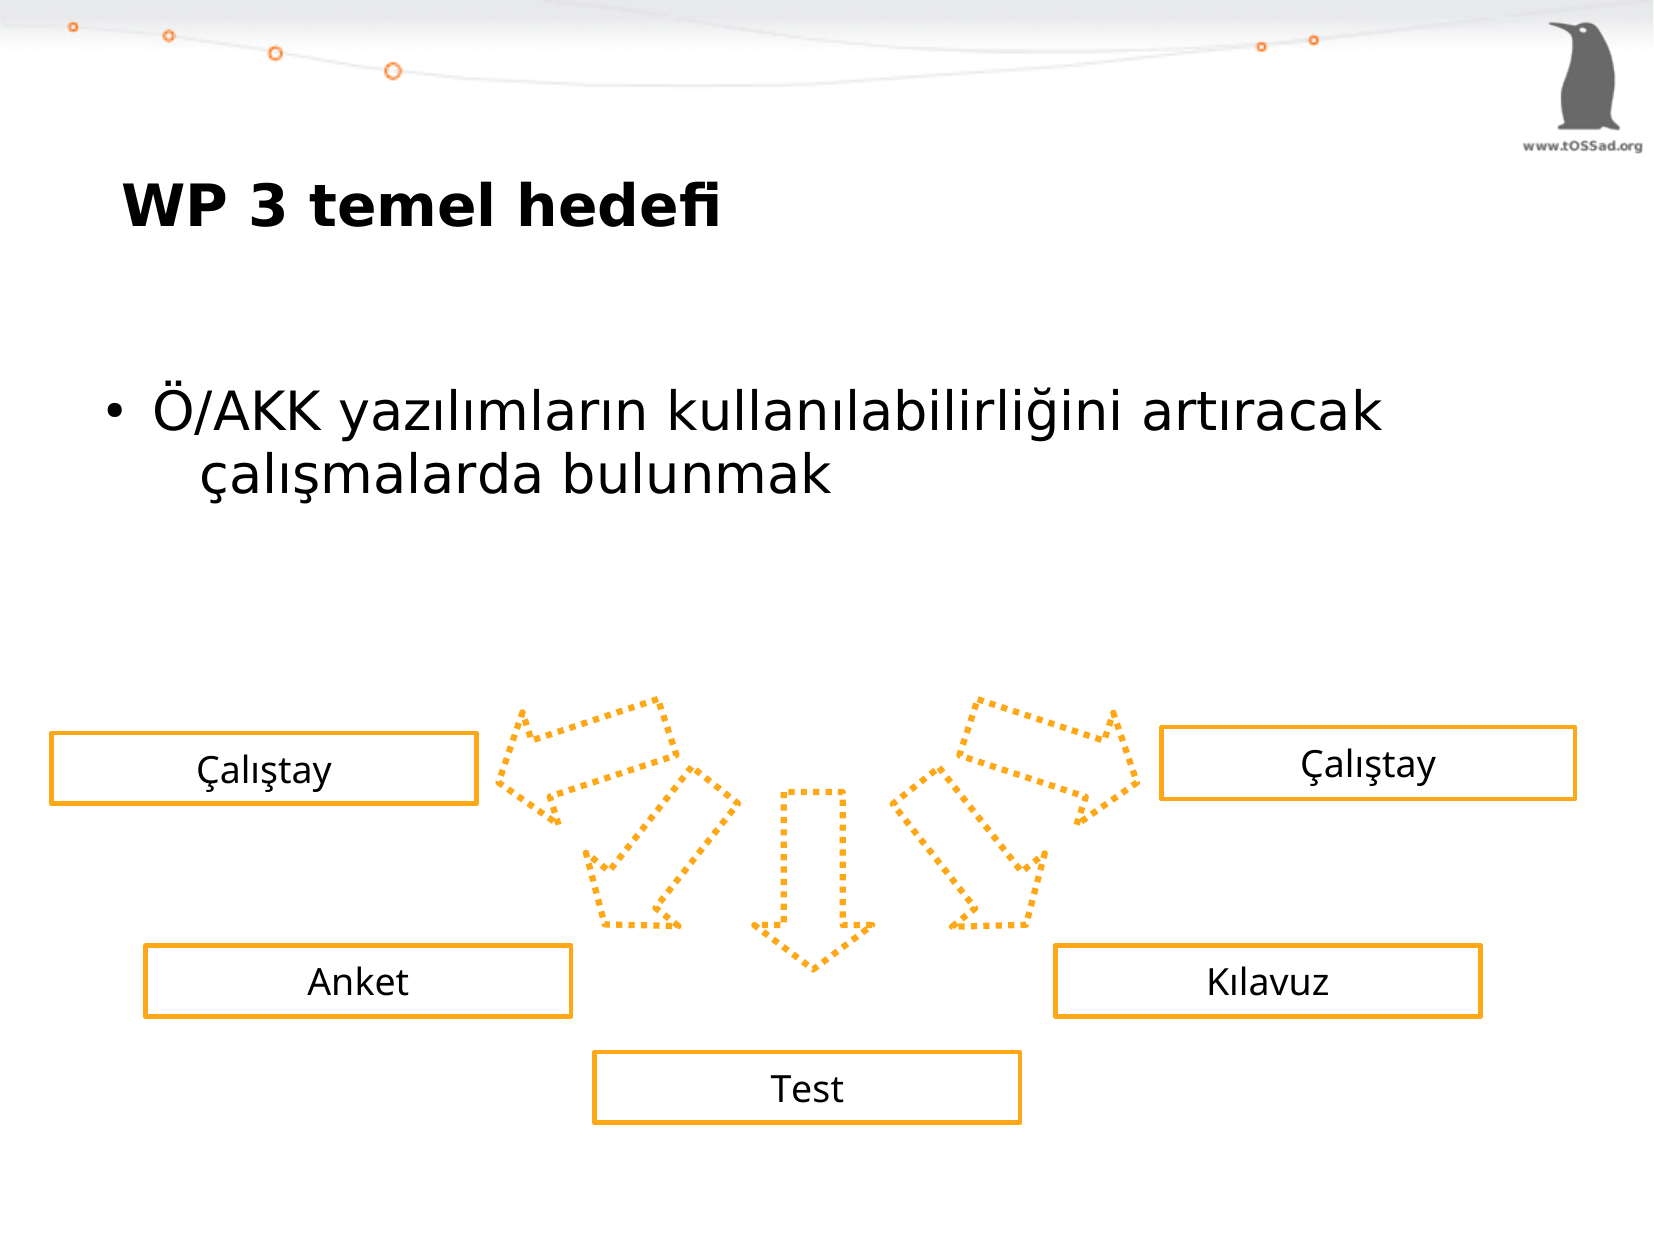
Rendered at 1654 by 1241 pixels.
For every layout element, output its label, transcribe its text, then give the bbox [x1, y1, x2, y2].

text_box Test [594, 1051, 1020, 1123]
title WP 3 temel hedefi [121, 102, 1534, 271]
text_box Çalıştay [51, 732, 477, 804]
text_box Kılavuz [1055, 945, 1481, 1017]
text_box Anket [145, 945, 571, 1017]
text_box Çalıştay [1161, 727, 1575, 800]
text_box Ö/AKK yazılımların kullanılabilirliğini artıracak çalışmalarda bulunmak [105, 271, 1553, 616]
picture [0, 0, 1654, 157]
